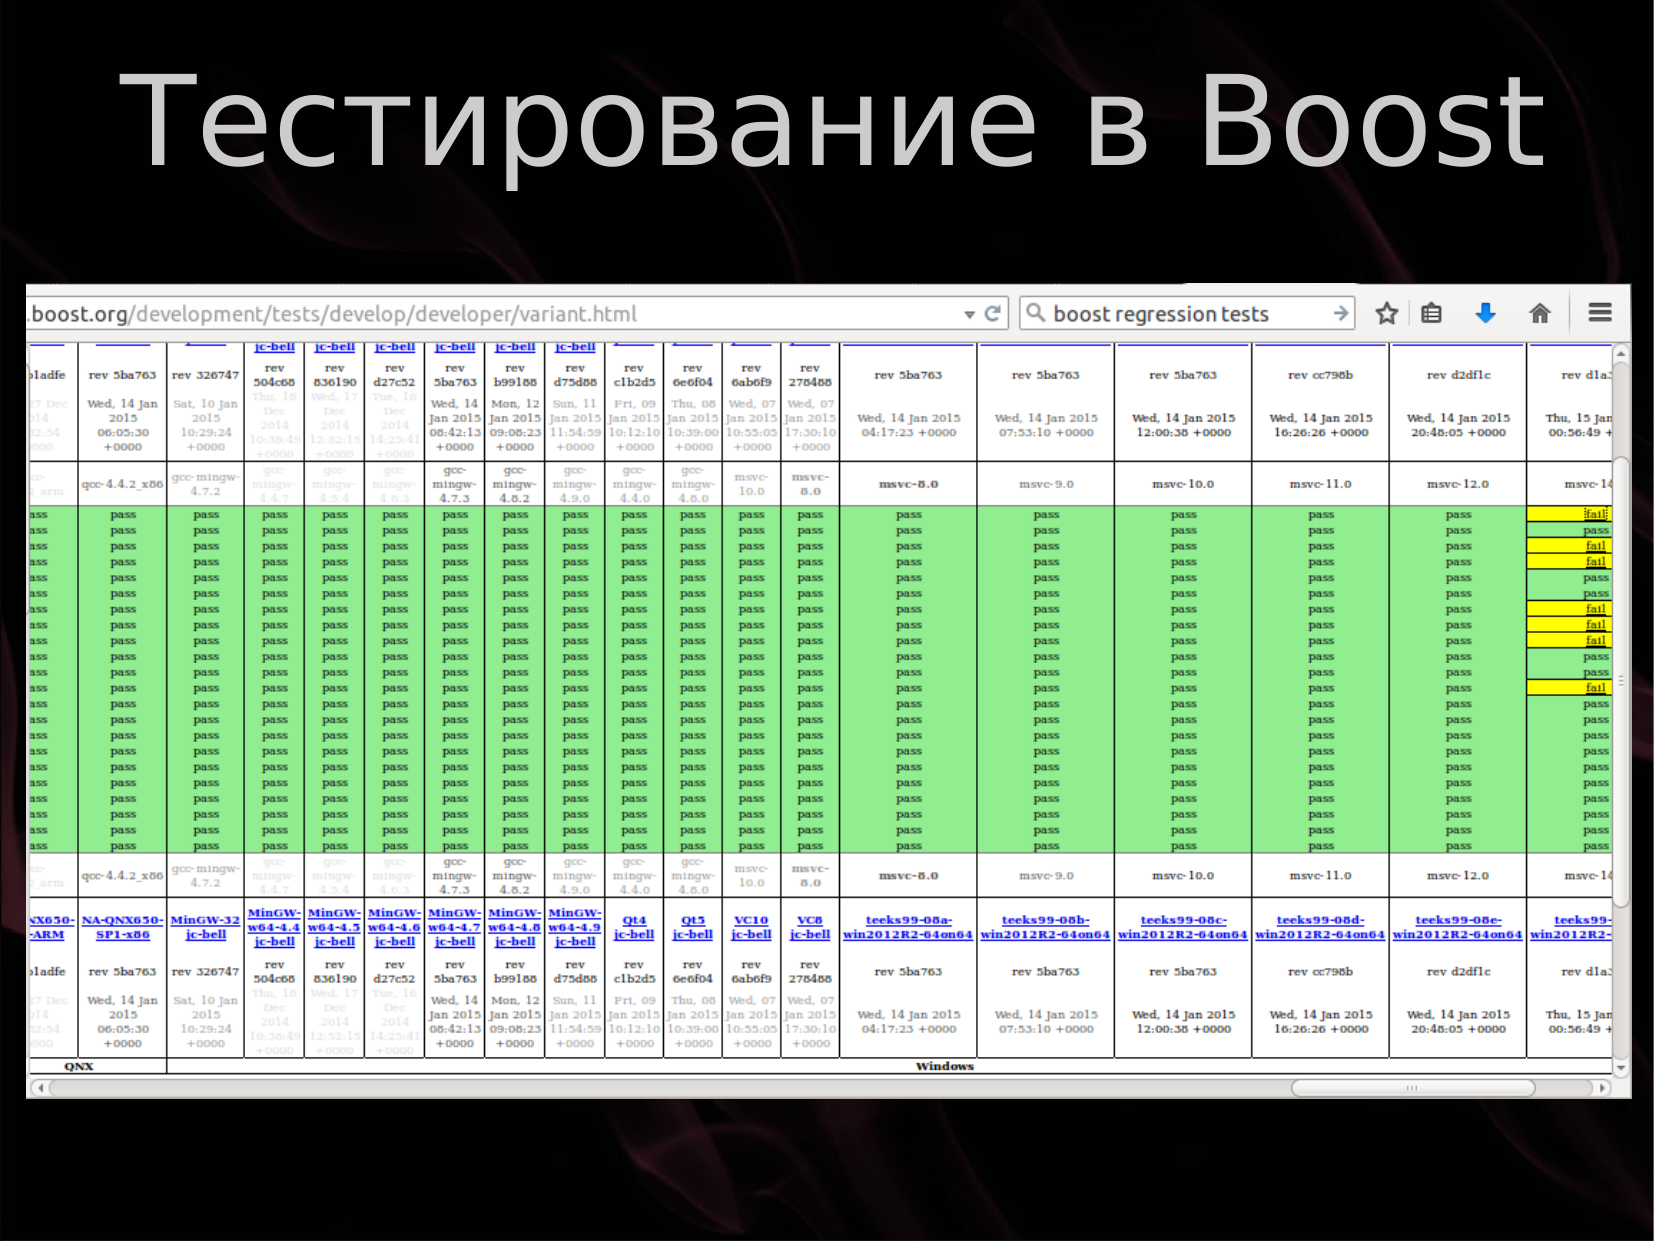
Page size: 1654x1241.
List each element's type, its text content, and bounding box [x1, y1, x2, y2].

title Тестирование в Boost [90, 45, 1579, 200]
picture [0, 0, 1654, 1241]
